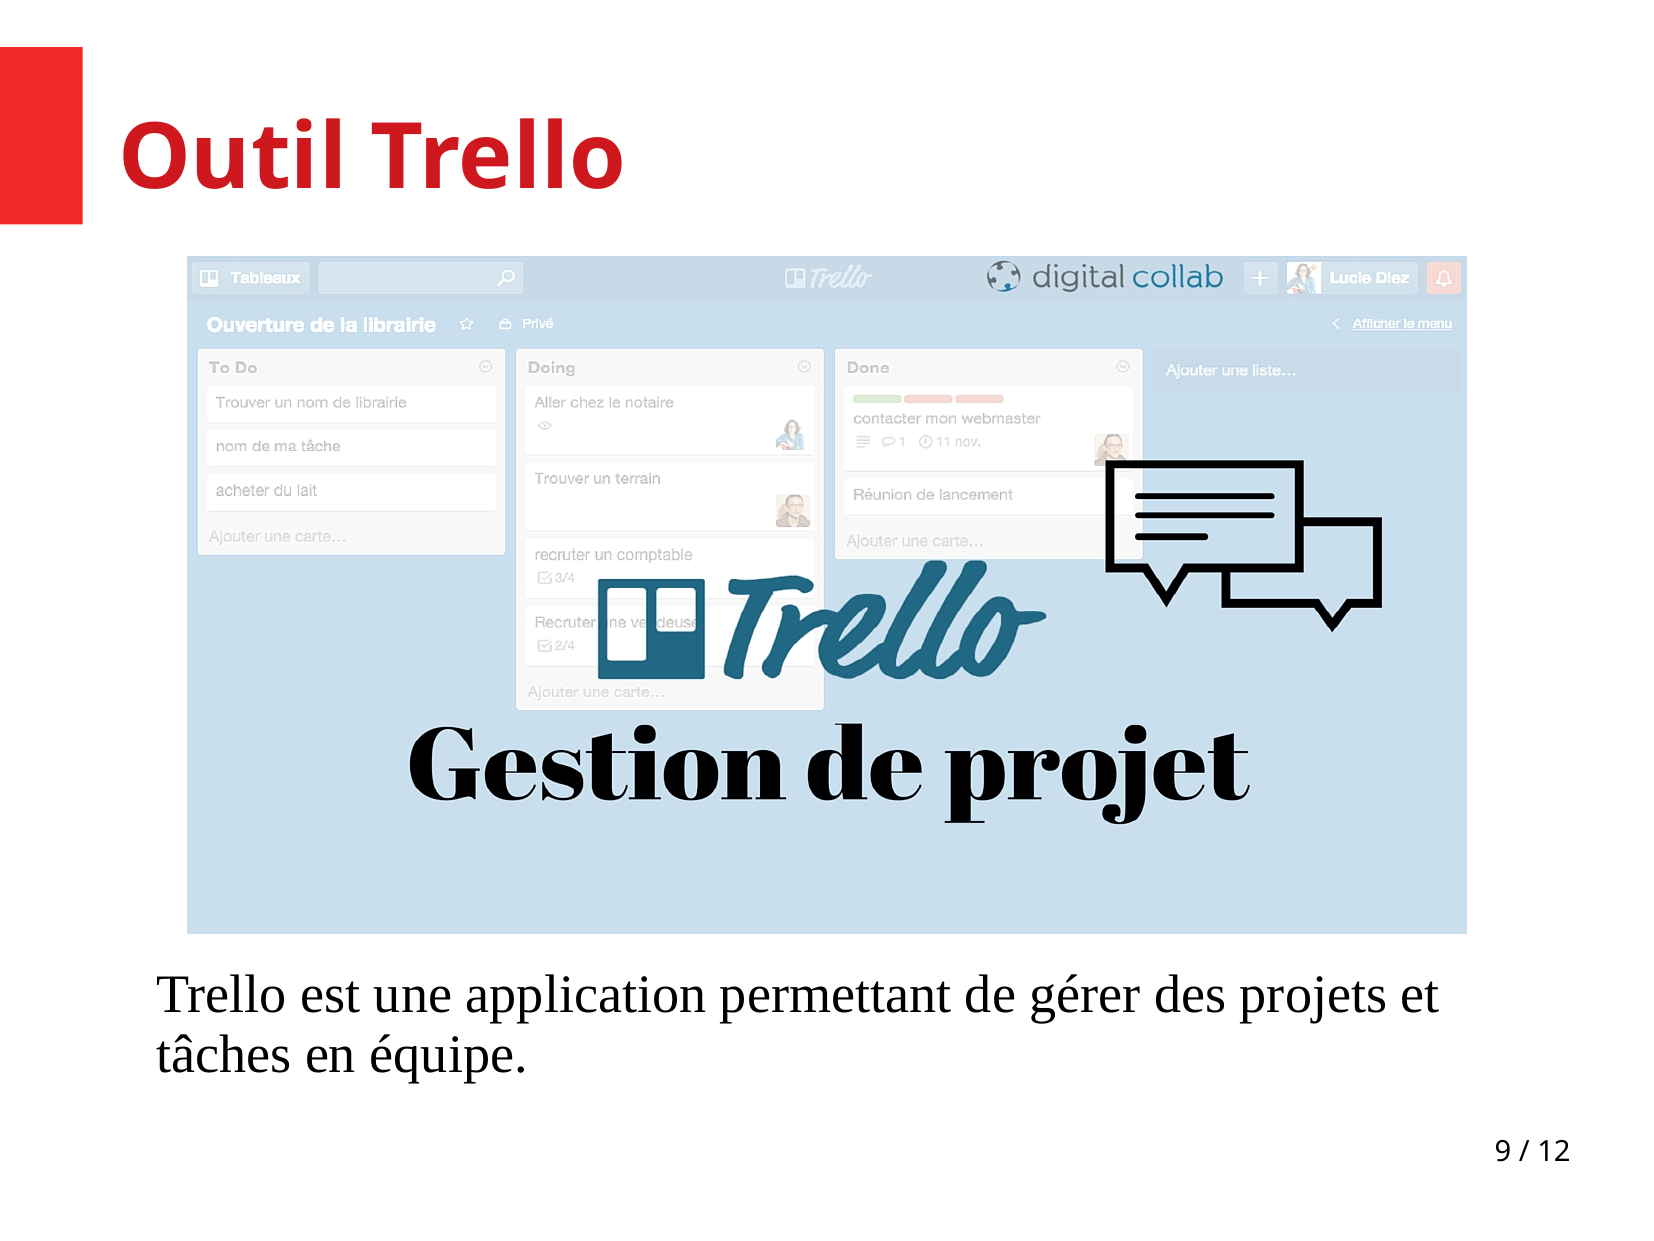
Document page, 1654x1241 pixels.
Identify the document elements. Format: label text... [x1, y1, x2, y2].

picture [187, 256, 1467, 934]
title Outil Trello [118, 49, 1571, 257]
text_box Trello est une application permettant de gérer des projets et tâches en équipe. [141, 956, 1477, 1134]
